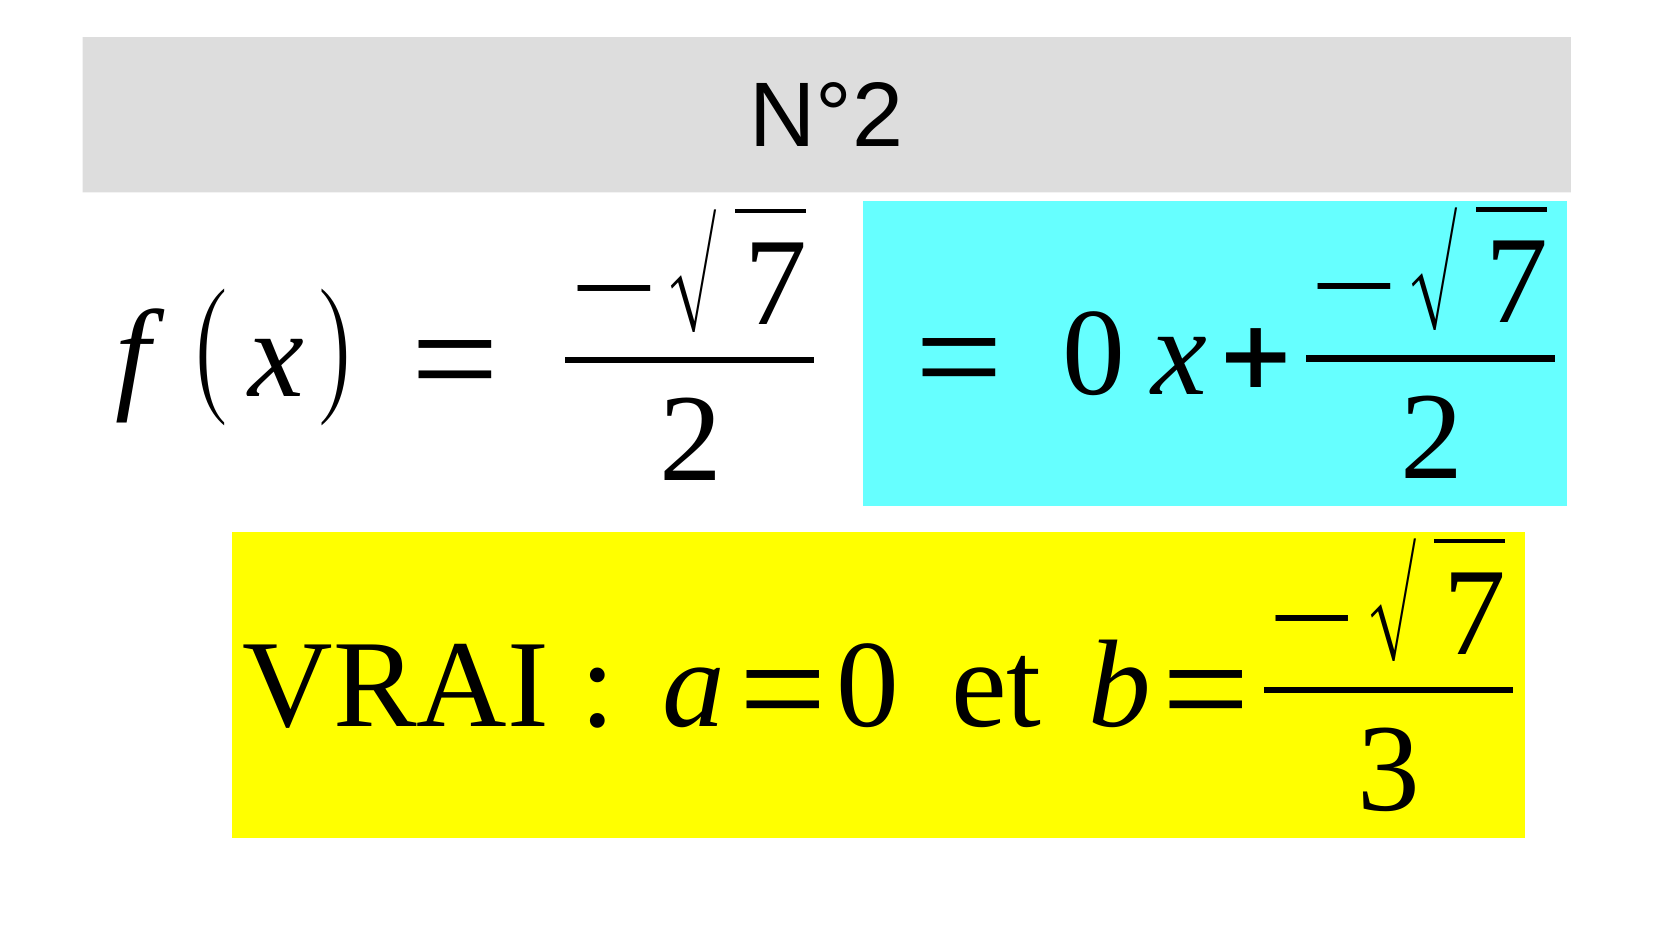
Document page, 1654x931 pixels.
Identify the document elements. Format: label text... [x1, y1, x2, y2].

title N°2 [82, 37, 1571, 193]
chart [82, 202, 827, 508]
chart [231, 532, 1526, 838]
chart [862, 200, 1567, 507]
